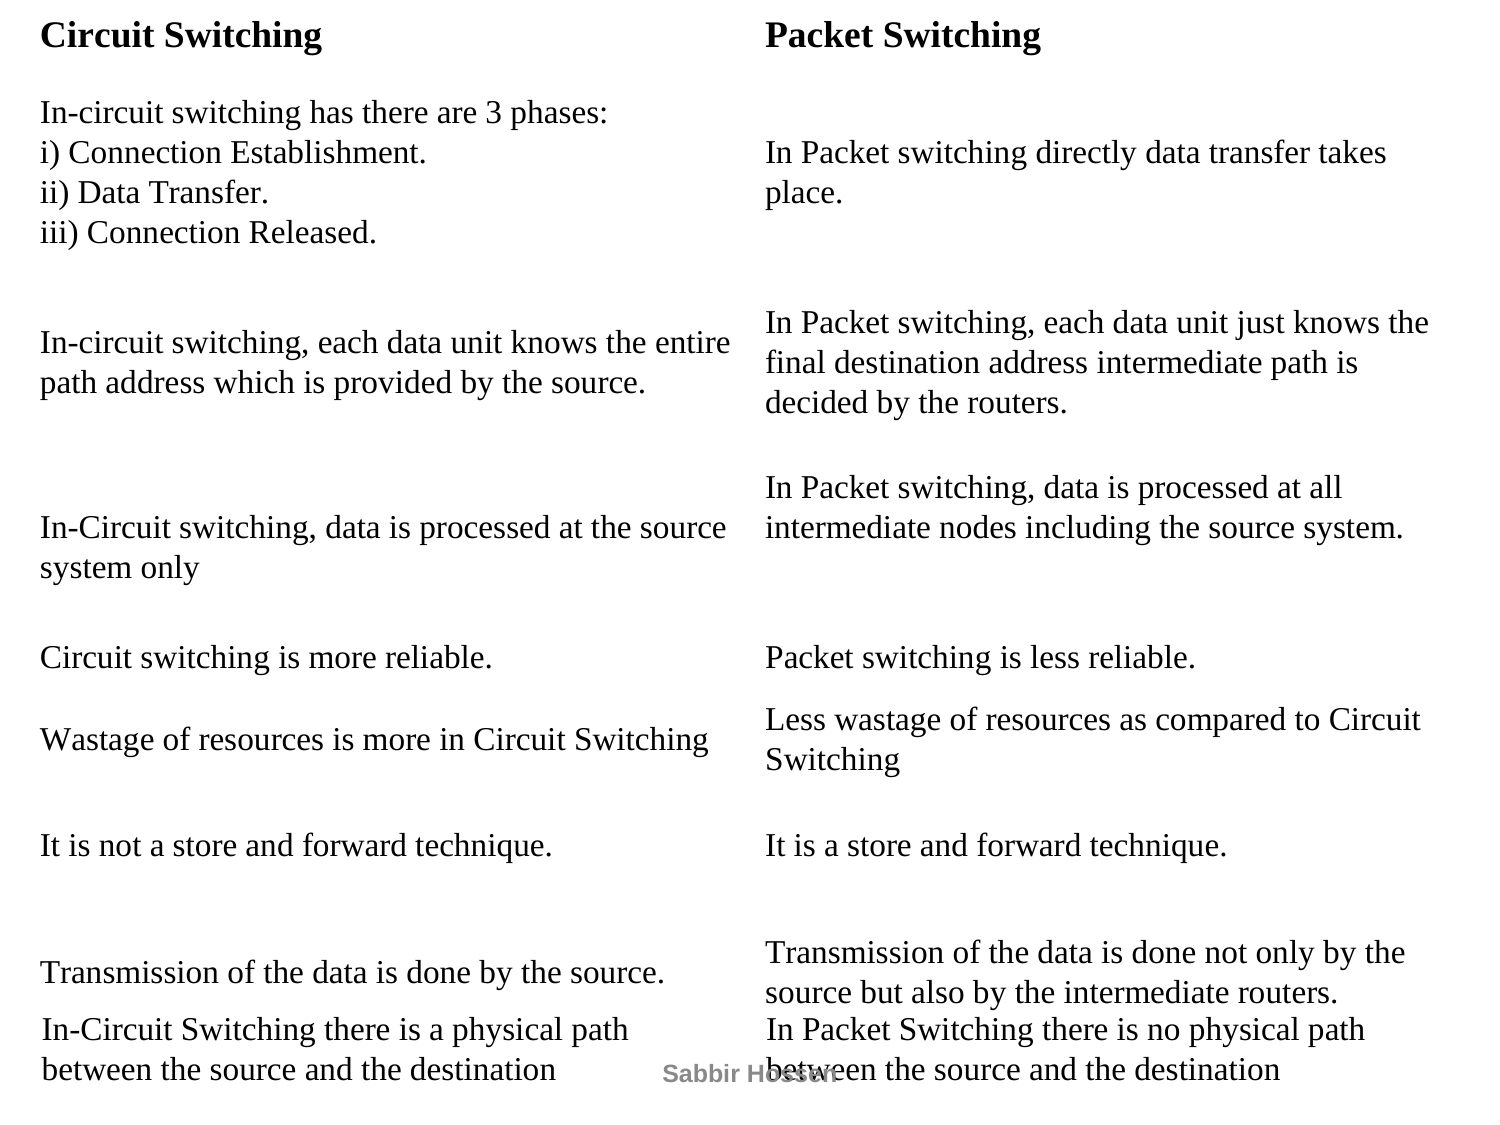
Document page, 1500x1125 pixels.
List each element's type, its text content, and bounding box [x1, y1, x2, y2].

table_cell In-Circuit switching, data is processed at the source system only [25, 443, 750, 625]
table_header In Packet Switching there is no physical path between the source and the destination [751, 1000, 1475, 1095]
table_cell In Packet switching, data is processed at all intermediate nodes including the source system. [750, 443, 1475, 625]
table_header In-Circuit Switching there is a physical path between the source and the destination [27, 1000, 751, 1095]
table_cell It is not a store and forward technique. [25, 790, 750, 895]
table_header Circuit Switching [25, 3, 750, 63]
table_cell Transmission of the data is done by the source. [25, 895, 750, 1045]
table_cell Less wastage of resources as compared to Circuit Switching [750, 685, 1475, 790]
table_cell In-circuit switching, each data unit knows the entire path address which is provided by the source. [25, 277, 750, 443]
table_header Packet switching is less reliable. [750, 625, 1475, 685]
table_cell In Packet switching, each data unit just knows the final destination address intermediate path is decided by the routers. [750, 277, 1475, 443]
text_box Sabbir Hossen [496, 1042, 1004, 1103]
table_header Circuit switching is more reliable. [25, 625, 750, 685]
table_cell In-circuit switching has there are 3 phases: i) Connection Establishment. ii) Data Transfer. iii) Connection Released. [25, 63, 750, 277]
table_header Packet Switching [750, 3, 1475, 63]
table_cell In Packet switching directly data transfer takes place. [750, 63, 1475, 277]
table_cell It is a store and forward technique. [750, 790, 1475, 895]
table_cell Transmission of the data is done not only by the source but also by the intermediate routers. [750, 895, 1475, 1000]
table_cell Wastage of resources is more in Circuit Switching [25, 685, 750, 790]
